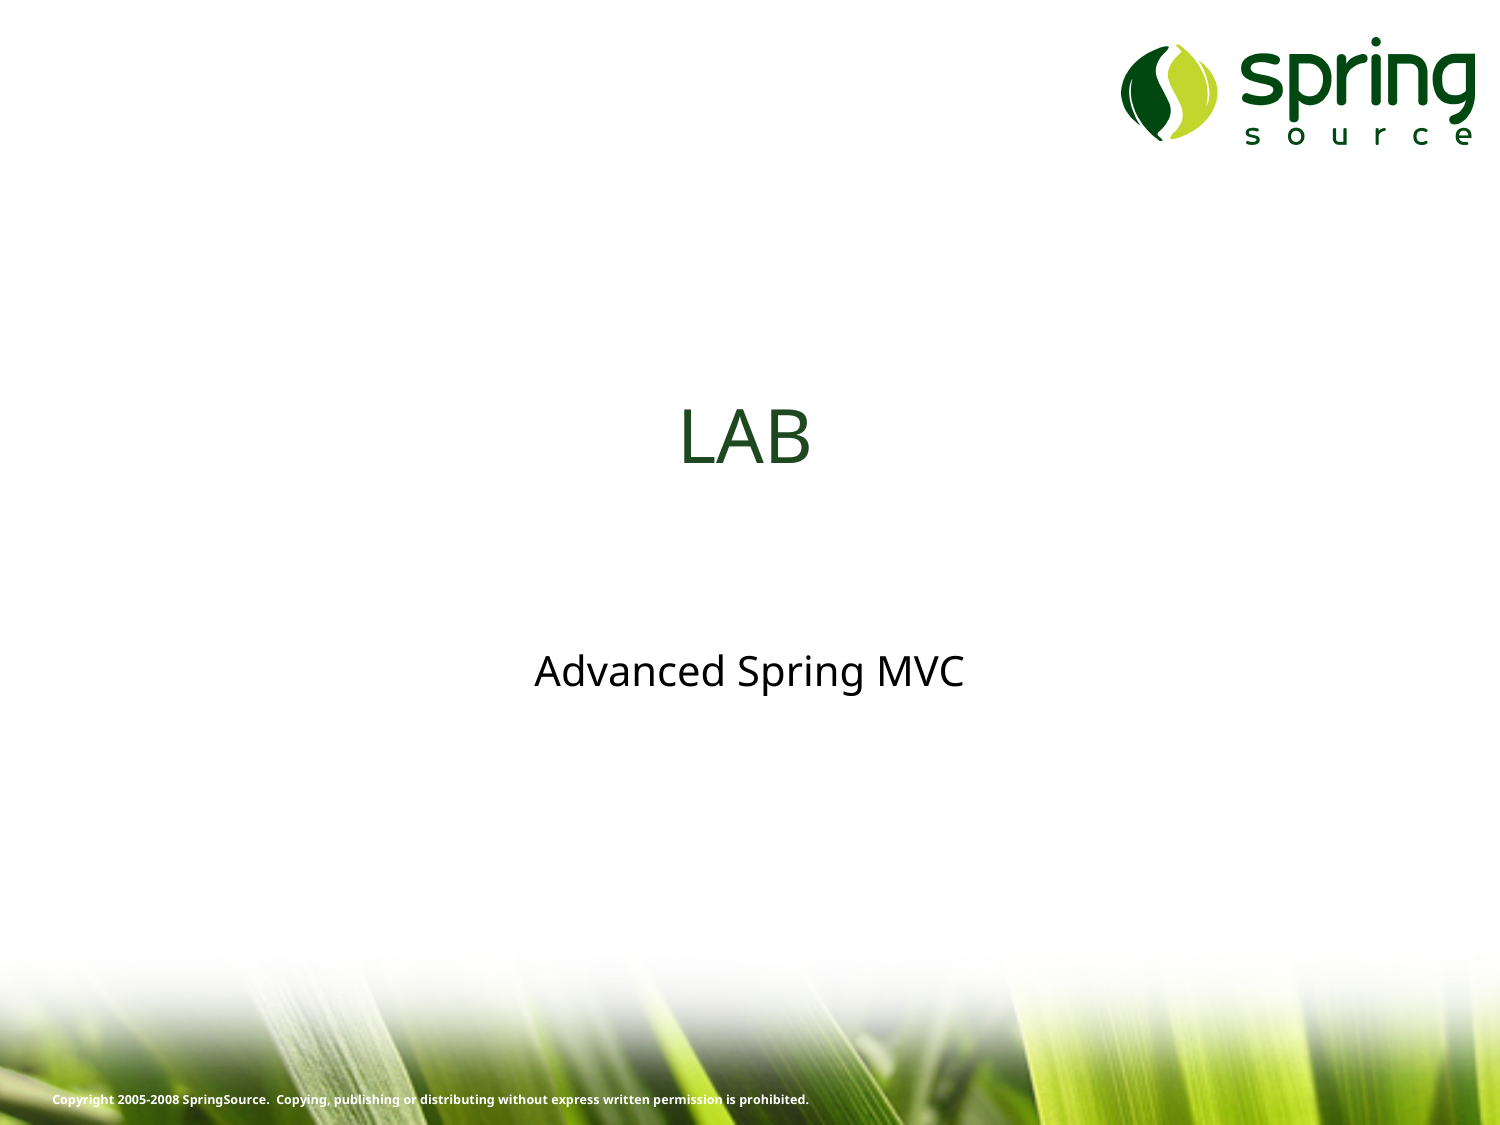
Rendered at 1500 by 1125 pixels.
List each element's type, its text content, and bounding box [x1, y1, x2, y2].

picture [1121, 37, 1475, 145]
title LAB [107, 340, 1383, 529]
subtitle Advanced Spring MVC [160, 499, 1265, 788]
picture [0, 944, 1500, 1125]
